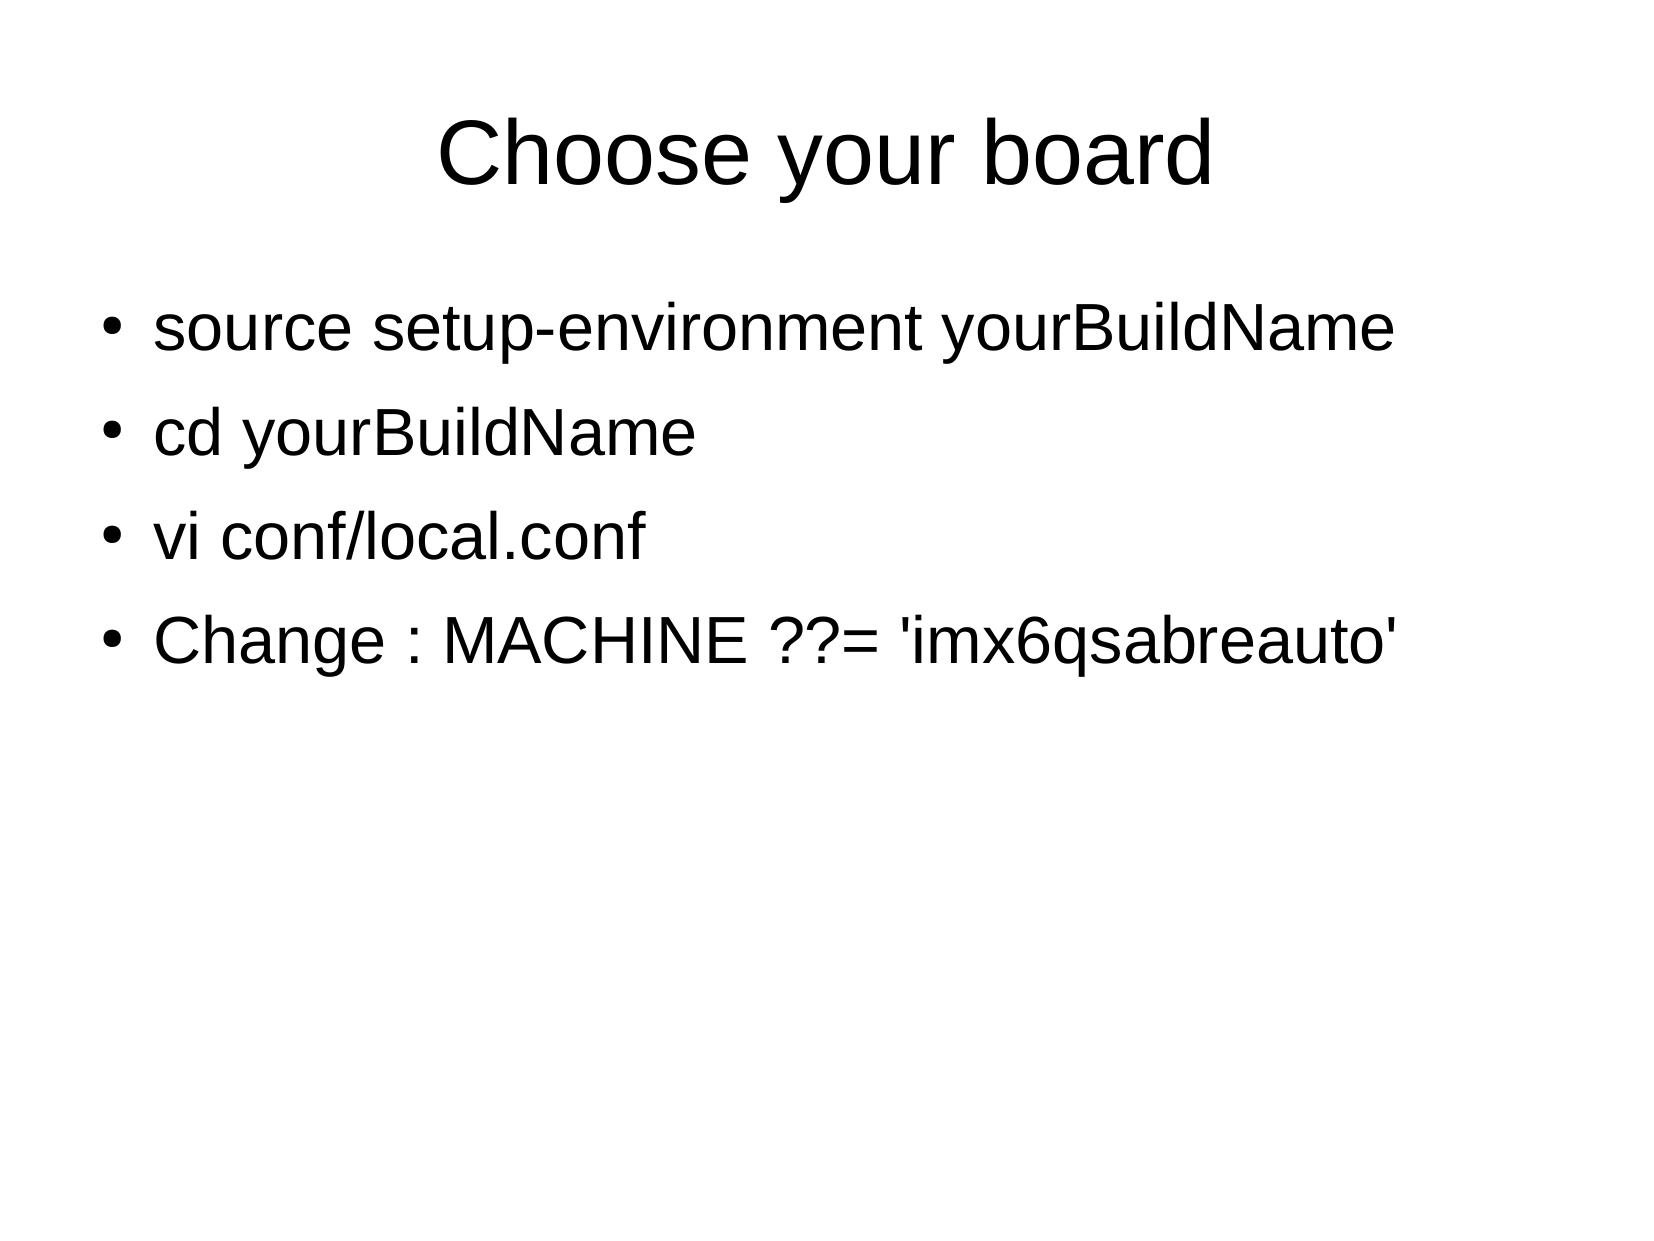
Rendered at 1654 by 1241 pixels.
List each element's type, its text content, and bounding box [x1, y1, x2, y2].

title Choose your board [82, 49, 1571, 257]
list source setup-environment yourBuildName cd yourBuildName vi conf/local.conf Change : MACHINE ??= 'imx6qsabreauto' [82, 290, 1538, 1010]
